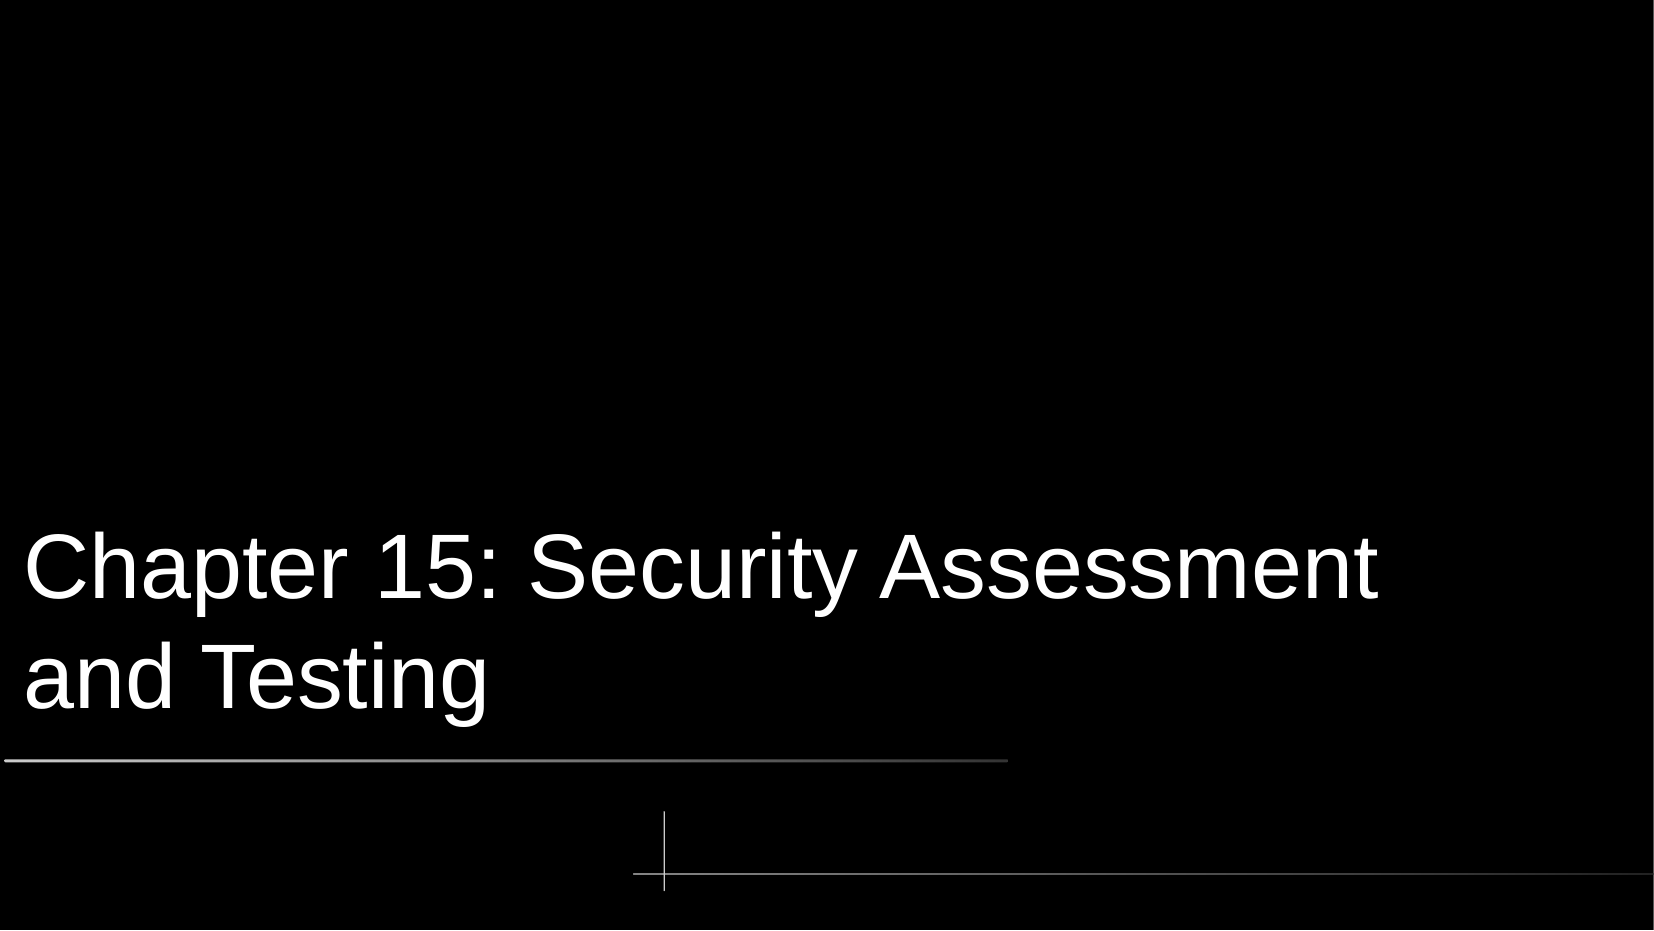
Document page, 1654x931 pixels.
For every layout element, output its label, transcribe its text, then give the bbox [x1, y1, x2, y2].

title Chapter 15: Security Assessment and Testing [23, 505, 1501, 728]
